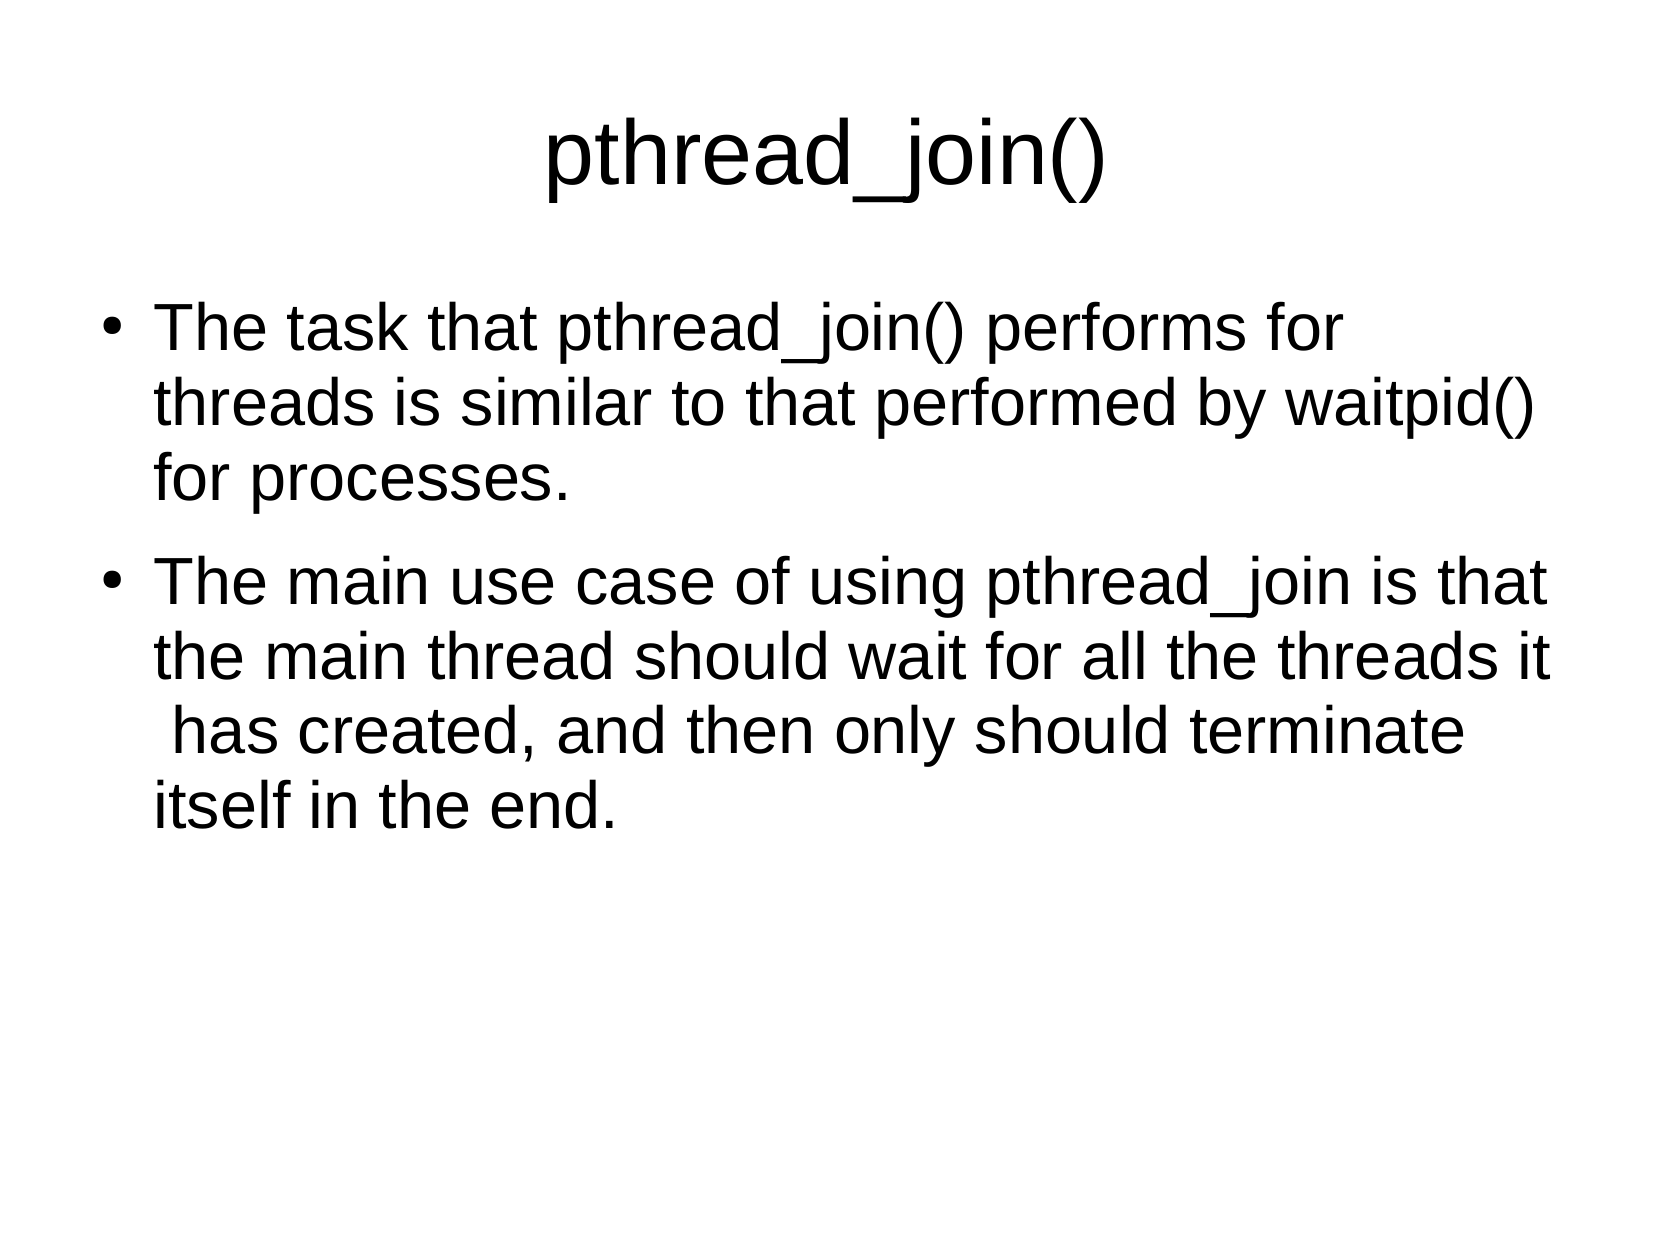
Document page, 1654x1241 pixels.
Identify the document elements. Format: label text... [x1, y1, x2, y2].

title pthread_join() [82, 49, 1571, 257]
list The task that pthread_join() performs for threads is similar to that performed by waitpid() for processes. The main use case of using pthread_join is that the main thread should wait for all the threads it has created, and then only should terminate itself in the end. [82, 290, 1571, 1010]
